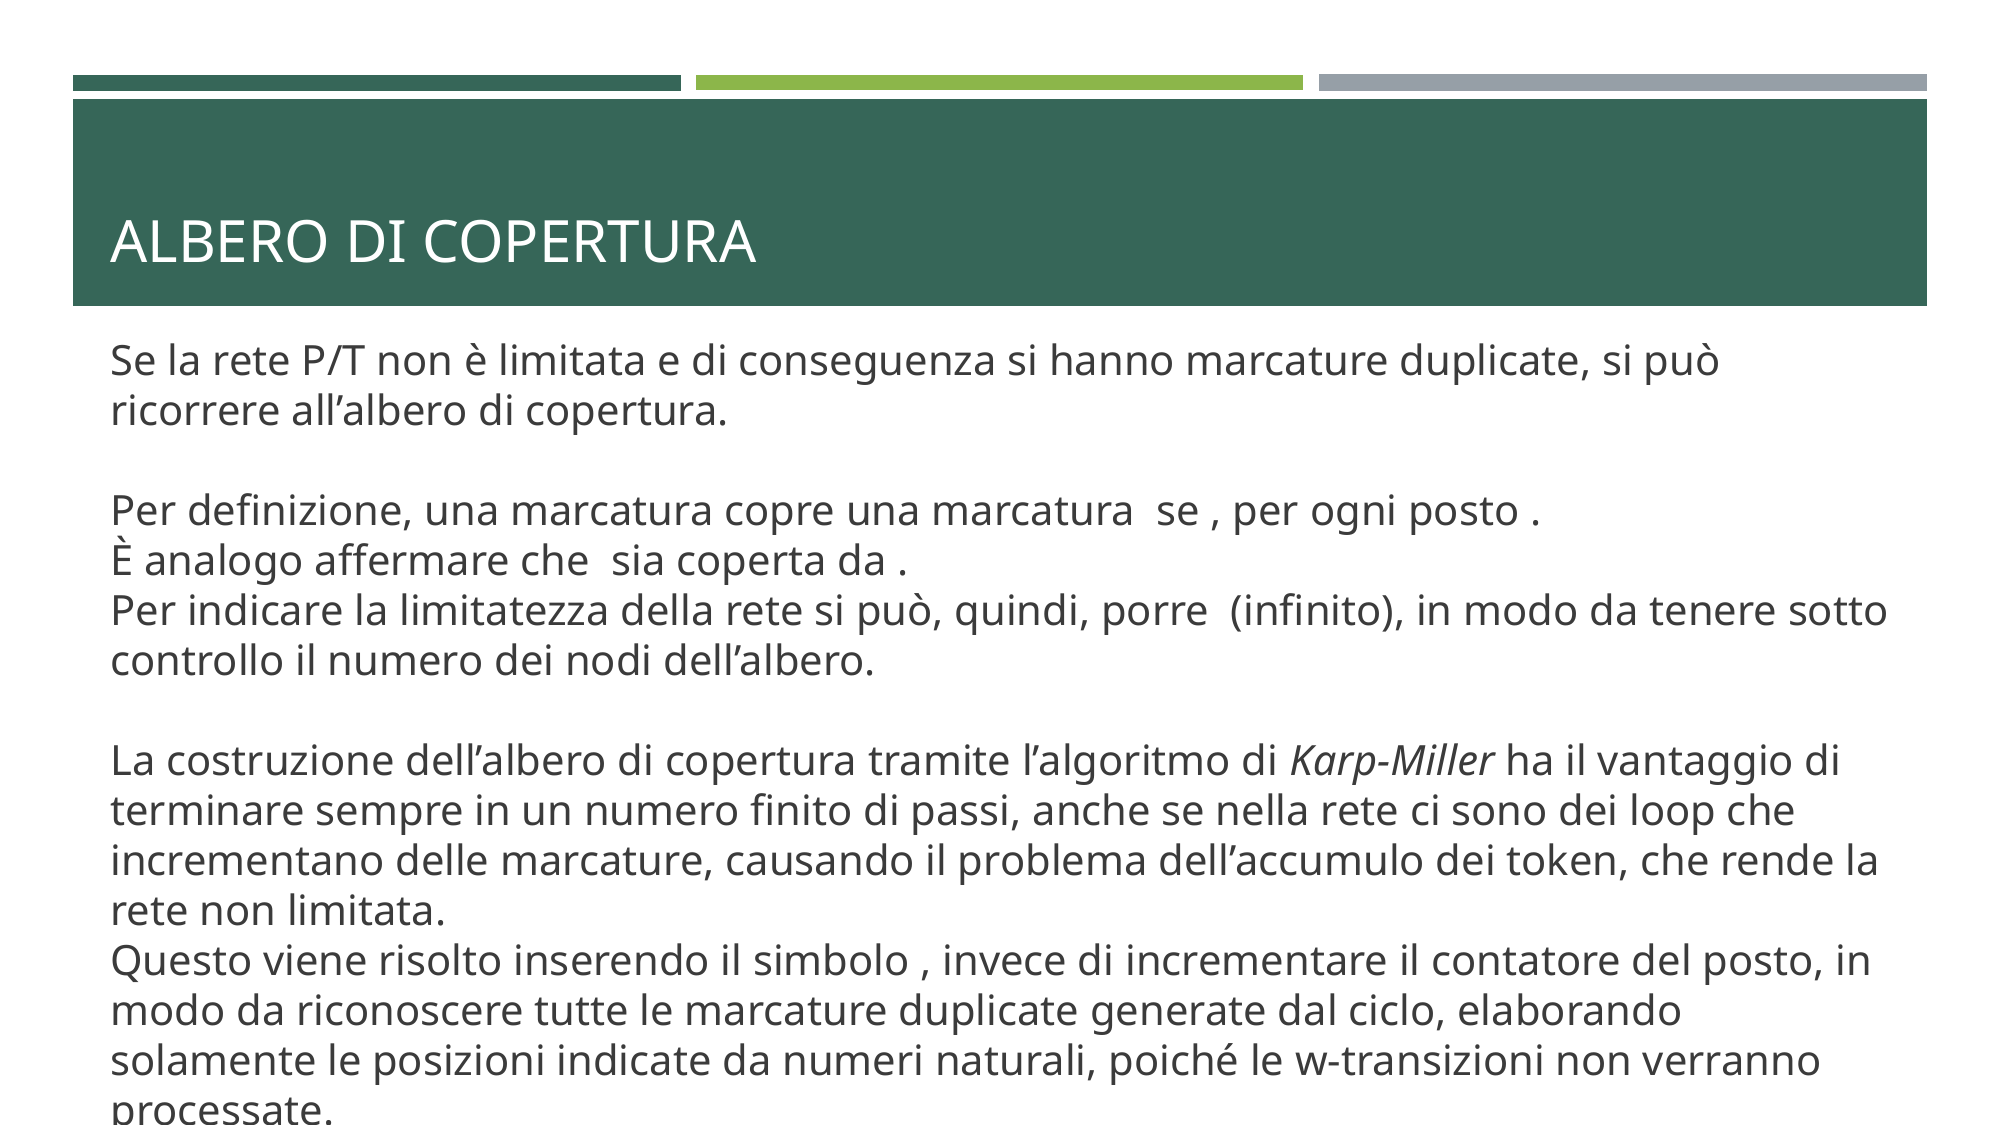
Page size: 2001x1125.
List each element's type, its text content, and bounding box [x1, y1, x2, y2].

title Albero di copertura [95, 119, 1905, 282]
text_box Se la rete P/T non è limitata e di conseguenza si hanno marcature duplicate, si può ricorrere all’albero di copertura. Per definizione, una marcatura copre una marcatura se , per ogni posto . È analogo affermare che sia coperta da . Per indicare la limitatezza della rete si può, quindi, porre (infinito), in modo da tenere sotto controllo il numero dei nodi dell’albero. La costruzione dell’albero di copertura tramite l’algoritmo di Karp-Miller ha il vantaggio di terminare sempre in un numero finito di passi, anche se nella rete ci sono dei loop che incrementano delle marcature, causando il problema dell’accumulo dei token, che rende la rete non limitata. Questo viene risolto inserendo il simbolo , invece di incrementare il contatore del posto, in modo da riconoscere tutte le marcature duplicate generate dal ciclo, elaborando solamente le posizioni indicate da numeri naturali, poiché le w-transizioni non verranno processate. [95, 326, 1905, 1099]
